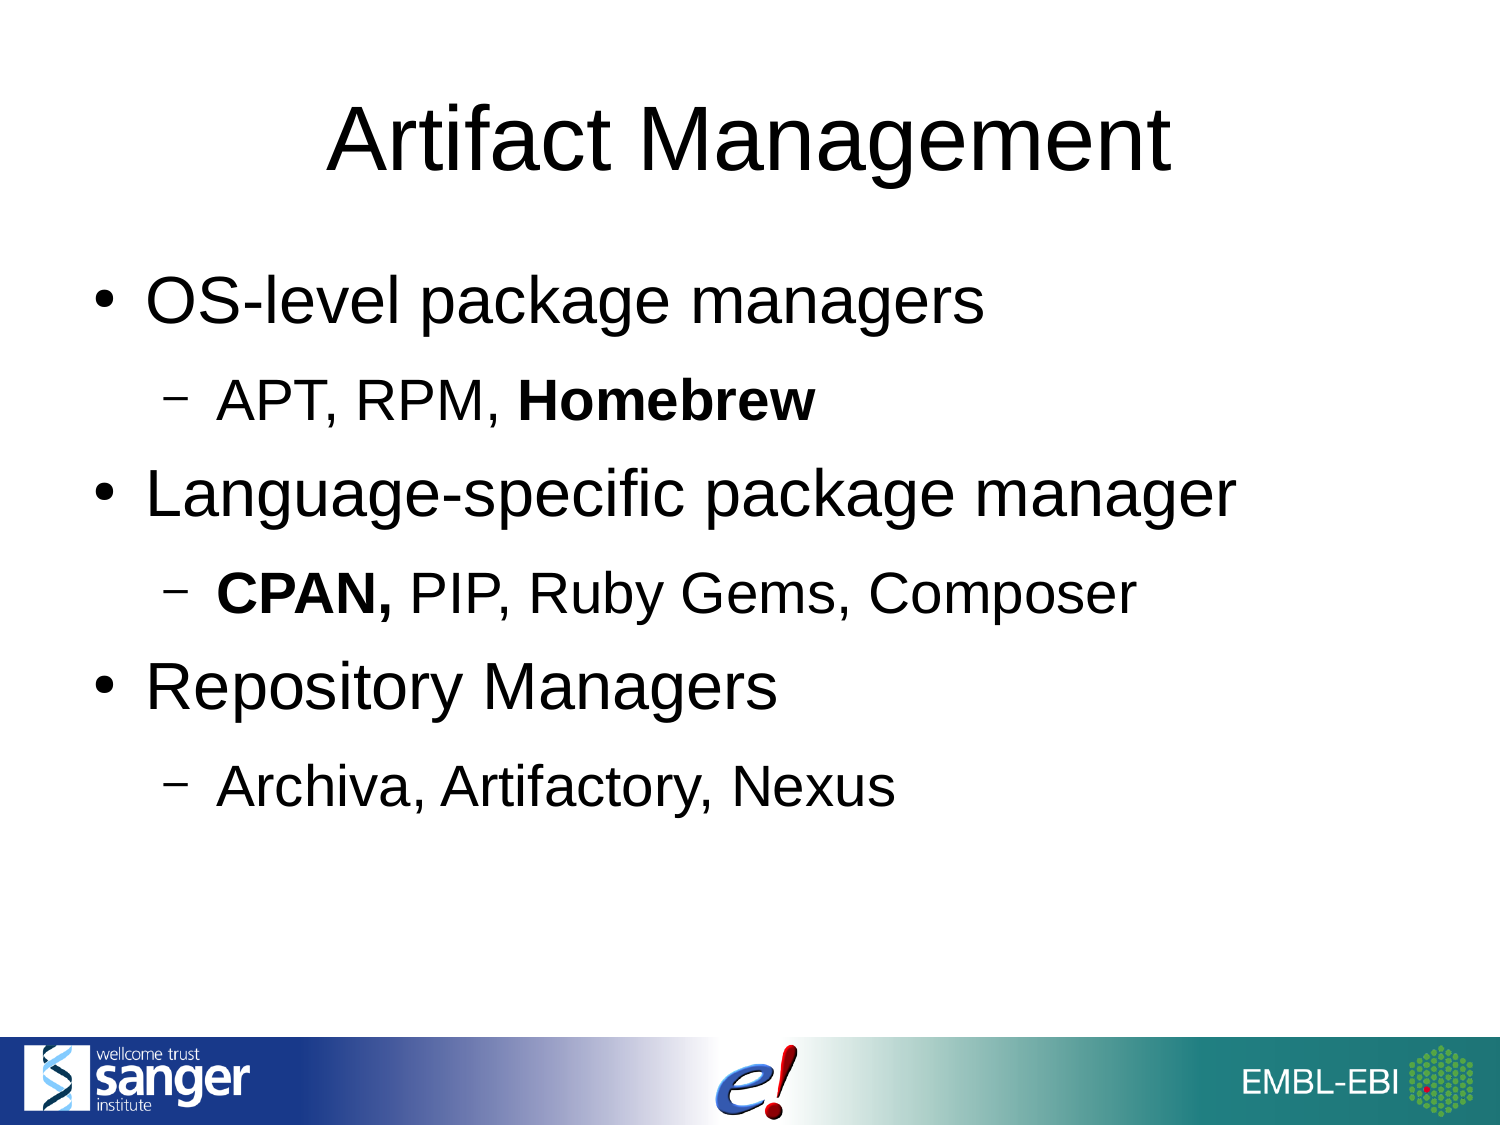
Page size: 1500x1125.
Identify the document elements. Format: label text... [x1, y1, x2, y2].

list OS-level package managers APT, RPM, Homebrew Language-specific package manager CPAN, PIP, Ruby Gems, Composer Repository Managers Archiva, Artifactory, Nexus [75, 263, 1395, 916]
picture [0, 1037, 1500, 1125]
title Artifact Management [75, 44, 1425, 233]
